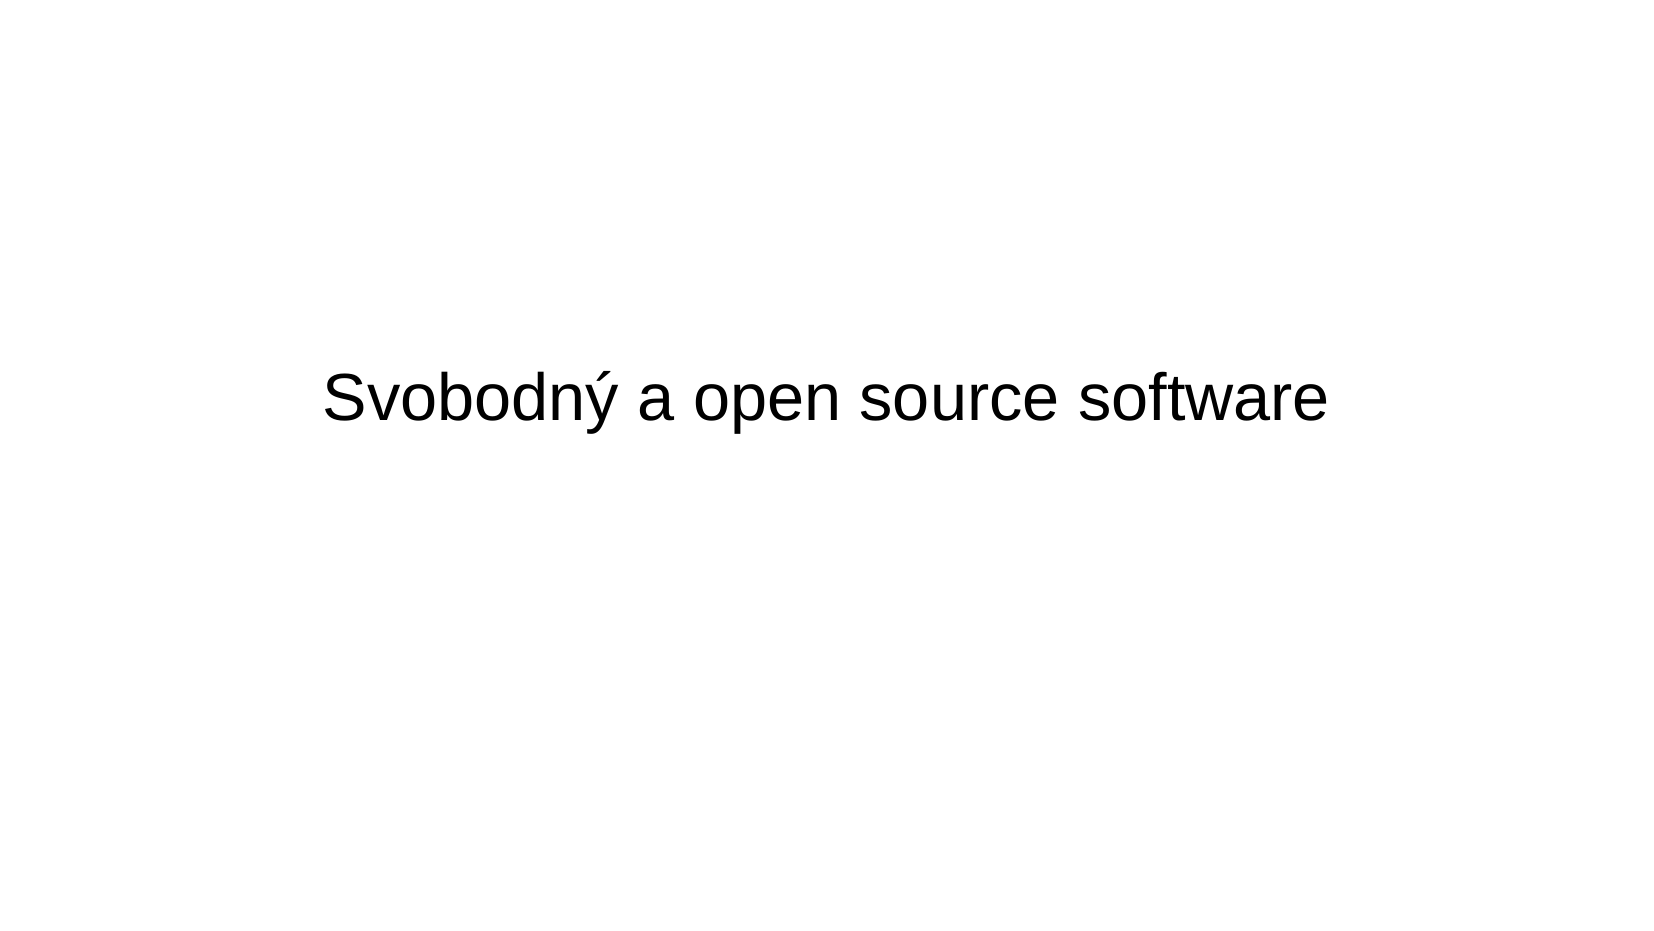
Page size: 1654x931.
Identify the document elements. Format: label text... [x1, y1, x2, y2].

subtitle Svobodný a open source software [82, 37, 1571, 757]
